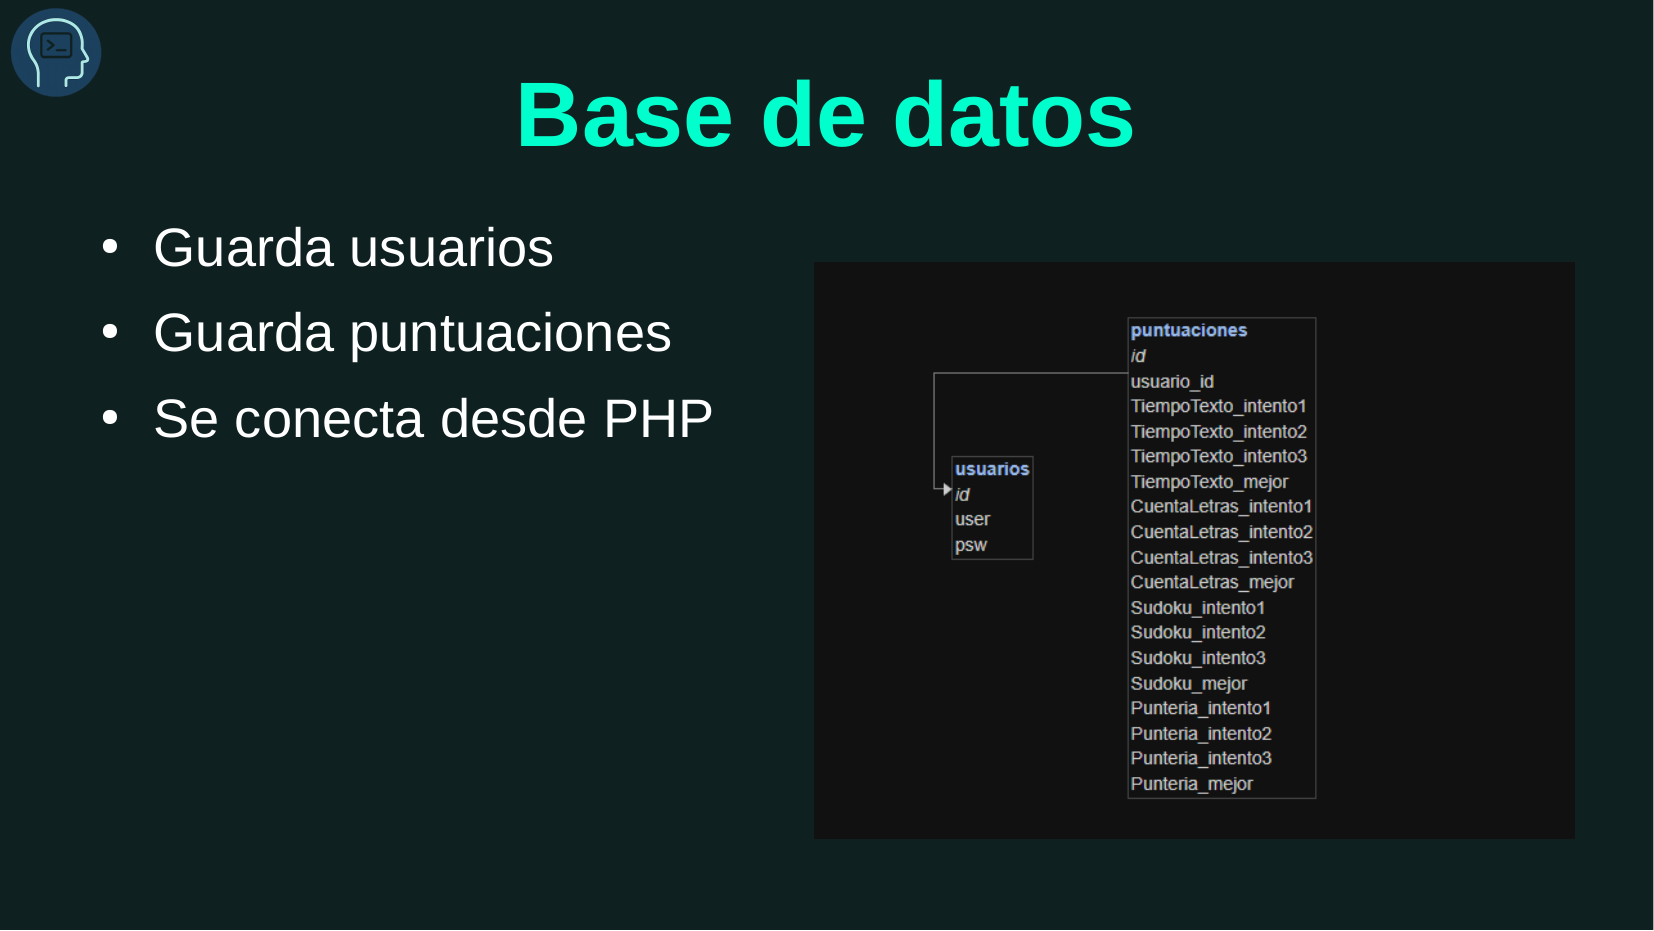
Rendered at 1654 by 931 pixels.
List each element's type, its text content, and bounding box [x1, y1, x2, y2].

title Base de datos [82, 37, 1571, 193]
picture [814, 262, 1575, 839]
list Guarda usuarios Guarda puntuaciones Se conecta desde PHP [82, 217, 1571, 758]
picture [0, 0, 130, 130]
